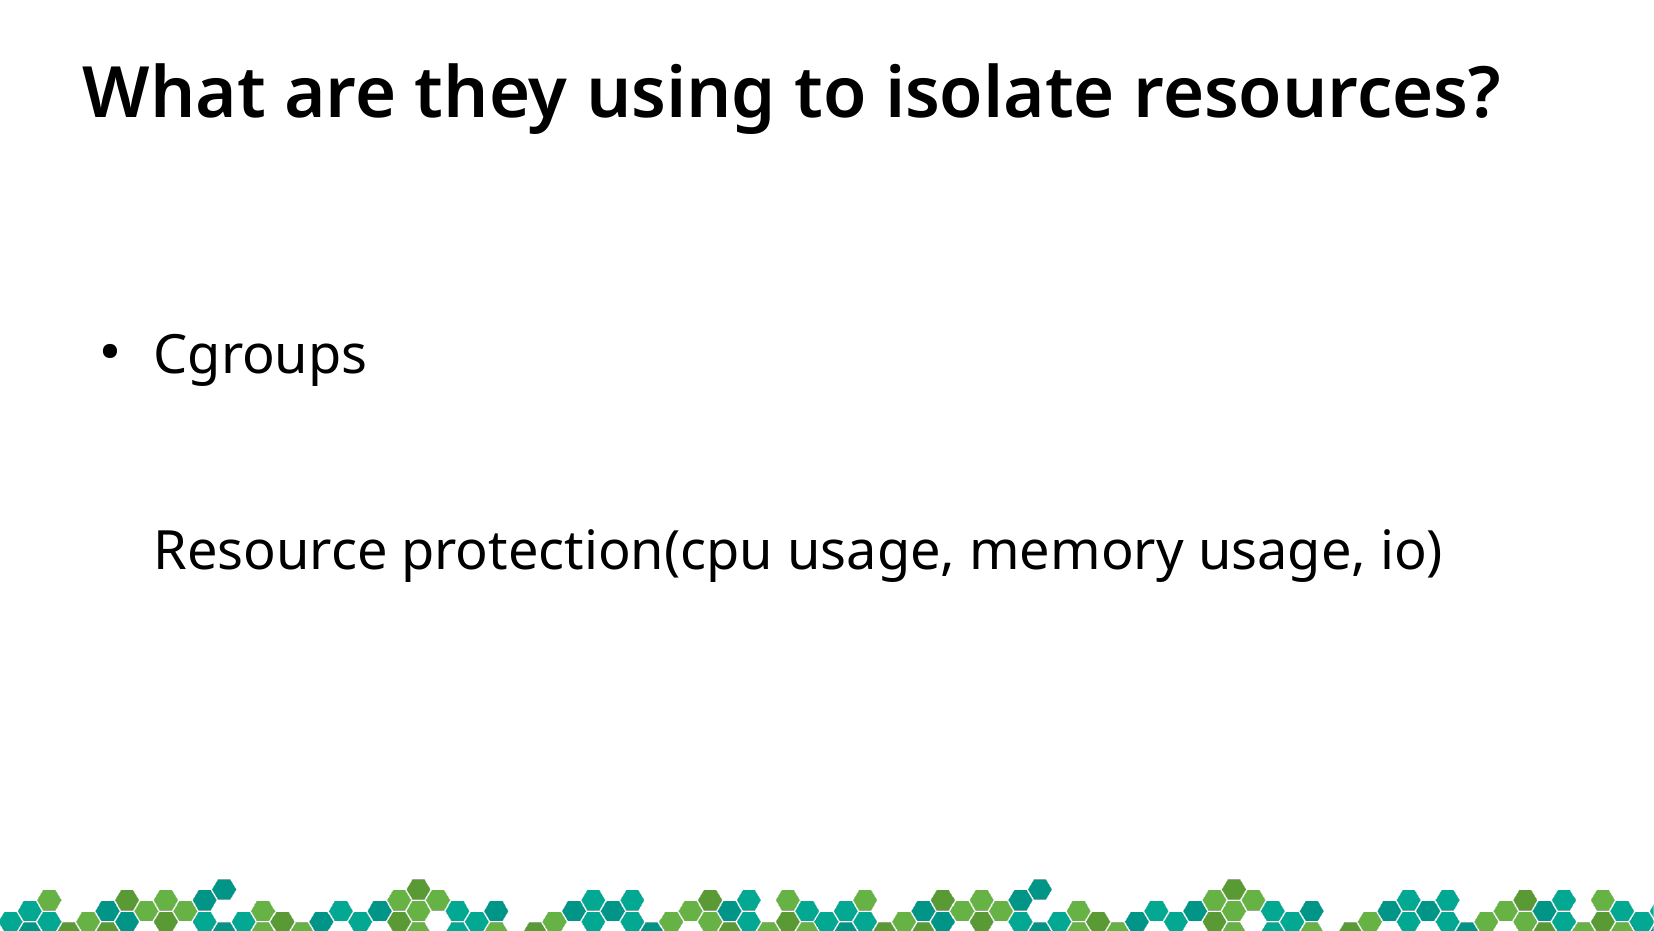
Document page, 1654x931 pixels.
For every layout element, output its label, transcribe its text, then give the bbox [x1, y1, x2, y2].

list Cgroups Resource protection(cpu usage, memory usage, io) [82, 217, 1571, 855]
title What are they using to isolate resources? [82, 15, 1571, 217]
picture [0, 871, 1654, 931]
